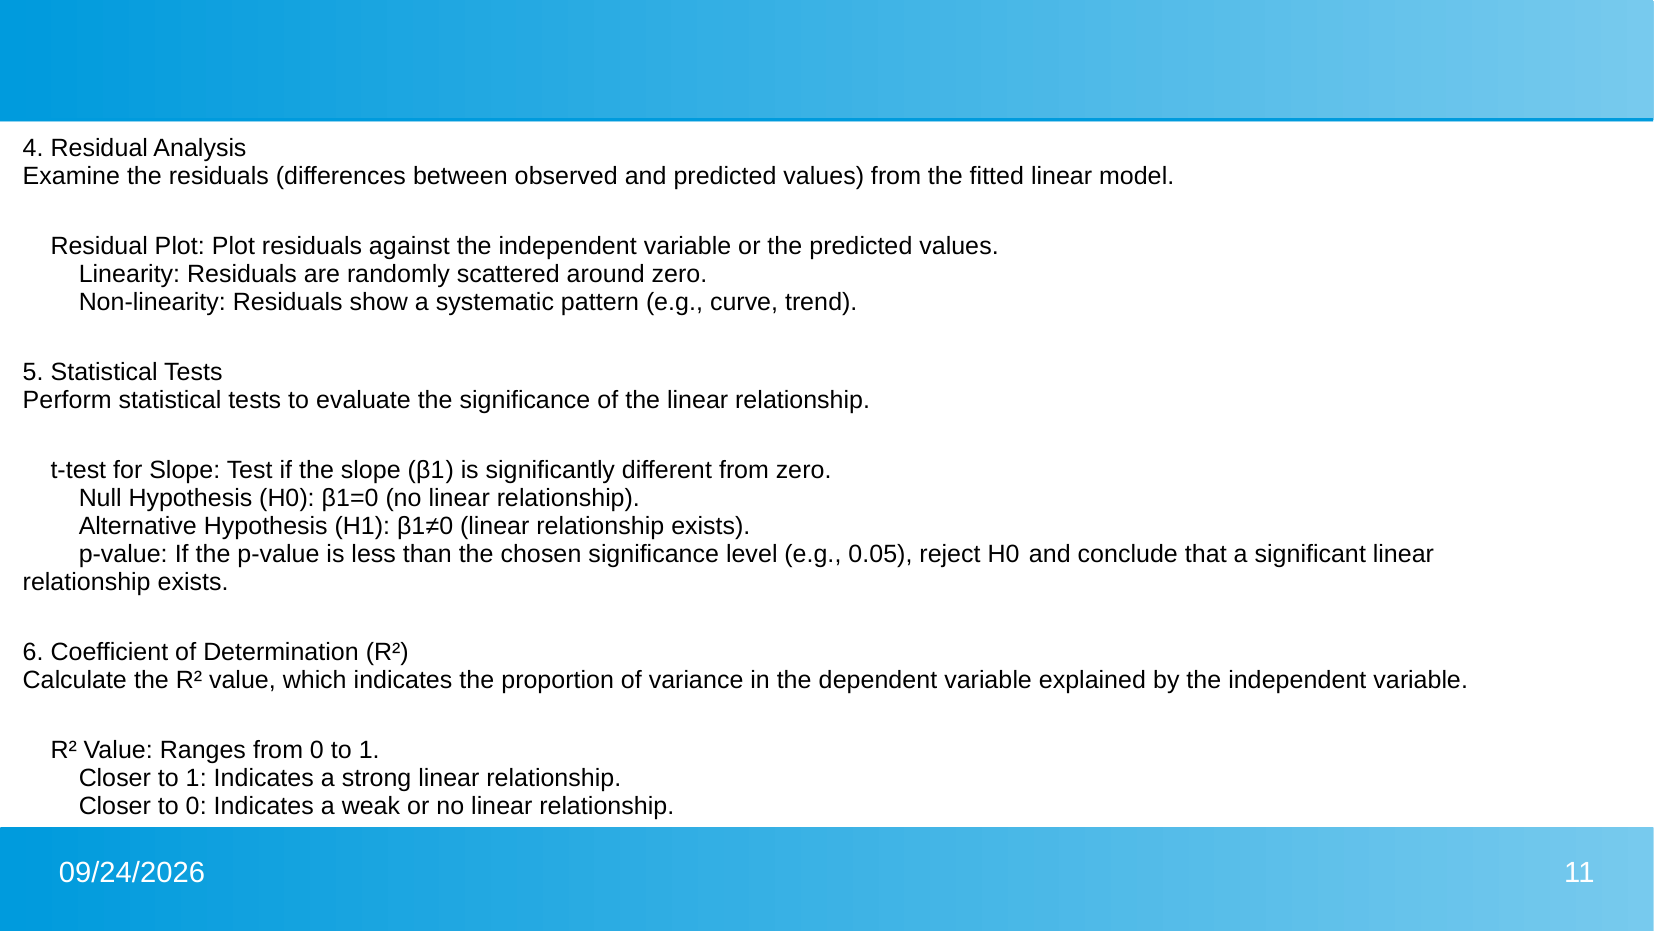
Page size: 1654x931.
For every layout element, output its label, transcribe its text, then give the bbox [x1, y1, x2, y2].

text_box 4. Residual Analysis Examine the residuals (differences between observed and predicted values) from the fitted linear model. Residual Plot: Plot residuals against the independent variable or the predicted values. Linearity: Residuals are randomly scattered around zero. Non-linearity: Residuals show a systematic pattern (e.g., curve, trend). 5. Statistical Tests Perform statistical tests to evaluate the significance of the linear relationship. t-test for Slope: Test if the slope (β1​) is significantly different from zero. Null Hypothesis (H0): β1=0 (no linear relationship). Alternative Hypothesis (H1): β1≠0 (linear relationship exists). p-value: If the p-value is less than the chosen significance level (e.g., 0.05), reject H0​ and conclude that a significant linear relationship exists. 6. Coefficient of Determination (R²) Calculate the R² value, which indicates the proportion of variance in the dependent variable explained by the independent variable. R² Value: Ranges from 0 to 1. Closer to 1: Indicates a strong linear relationship. Closer to 0: Indicates a weak or no linear relationship. [7, 126, 1546, 828]
